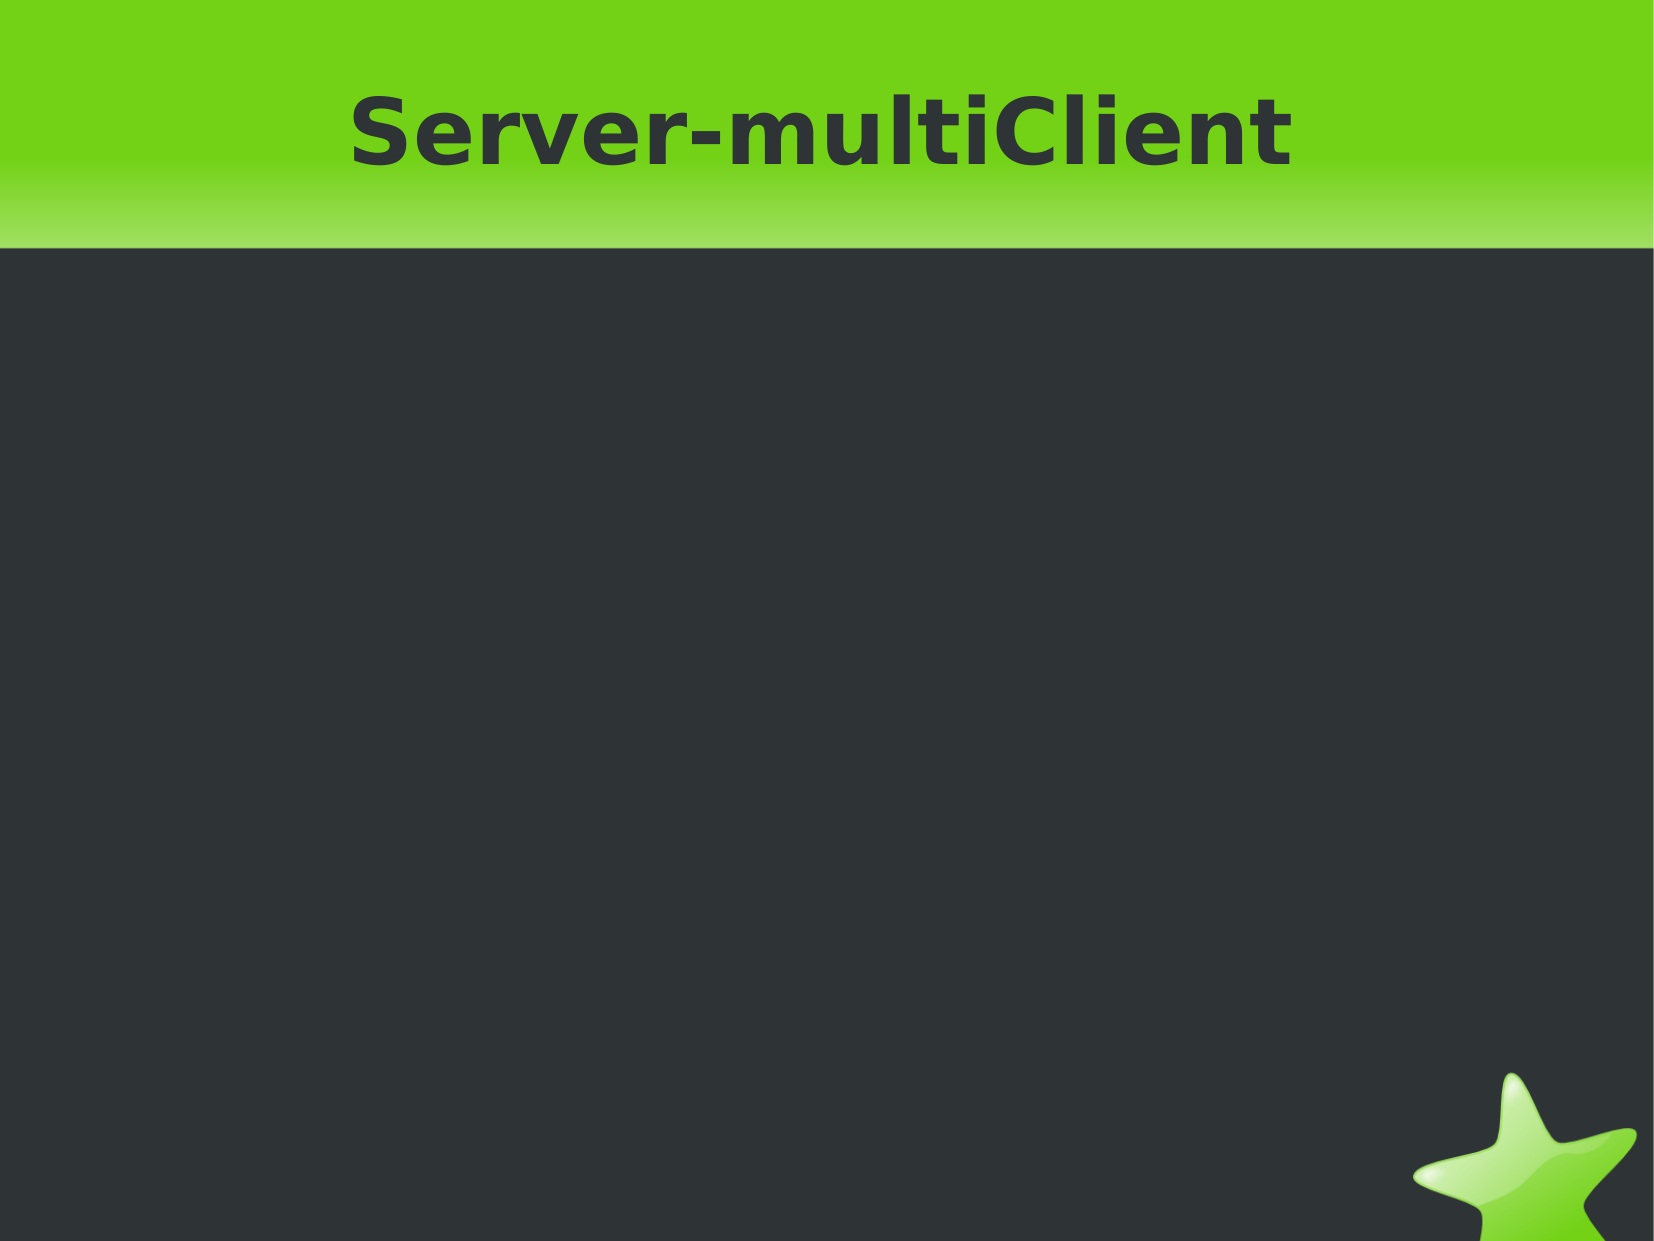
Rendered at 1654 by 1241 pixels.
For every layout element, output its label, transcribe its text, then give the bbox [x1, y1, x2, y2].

picture [0, 0, 1654, 1241]
title Server-multiClient [76, 36, 1565, 229]
